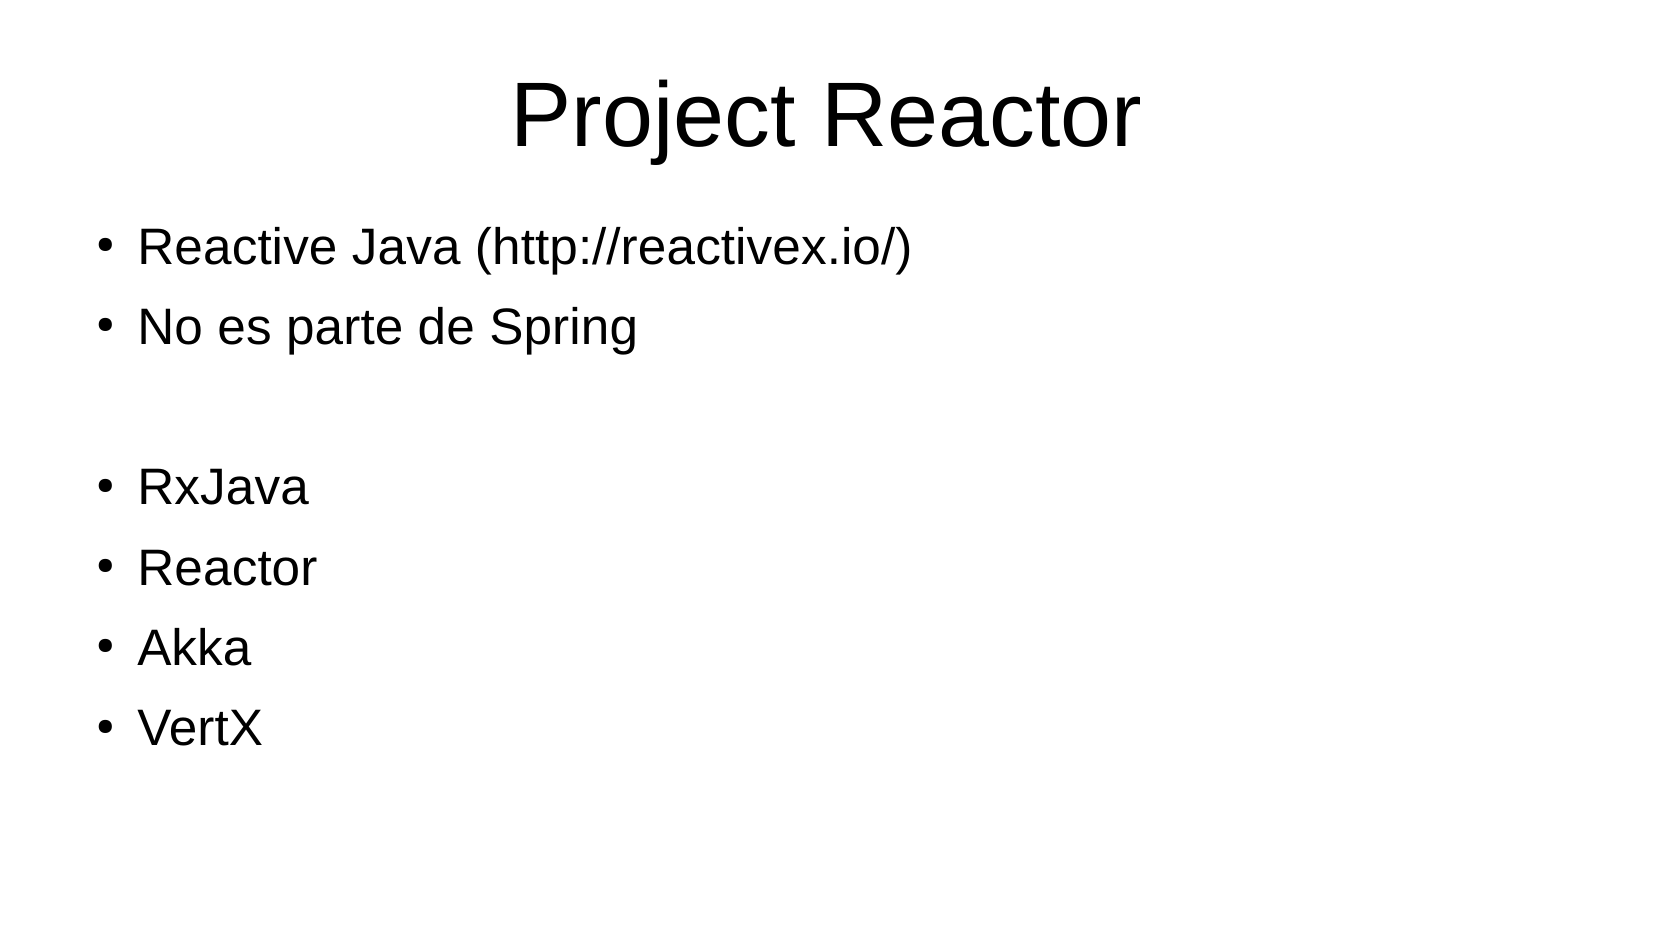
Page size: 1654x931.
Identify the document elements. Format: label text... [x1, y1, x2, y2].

list Reactive Java (http://reactivex.io/) No es parte de Spring RxJava Reactor Akka VertX [82, 217, 1571, 758]
title Project Reactor [82, 37, 1571, 193]
